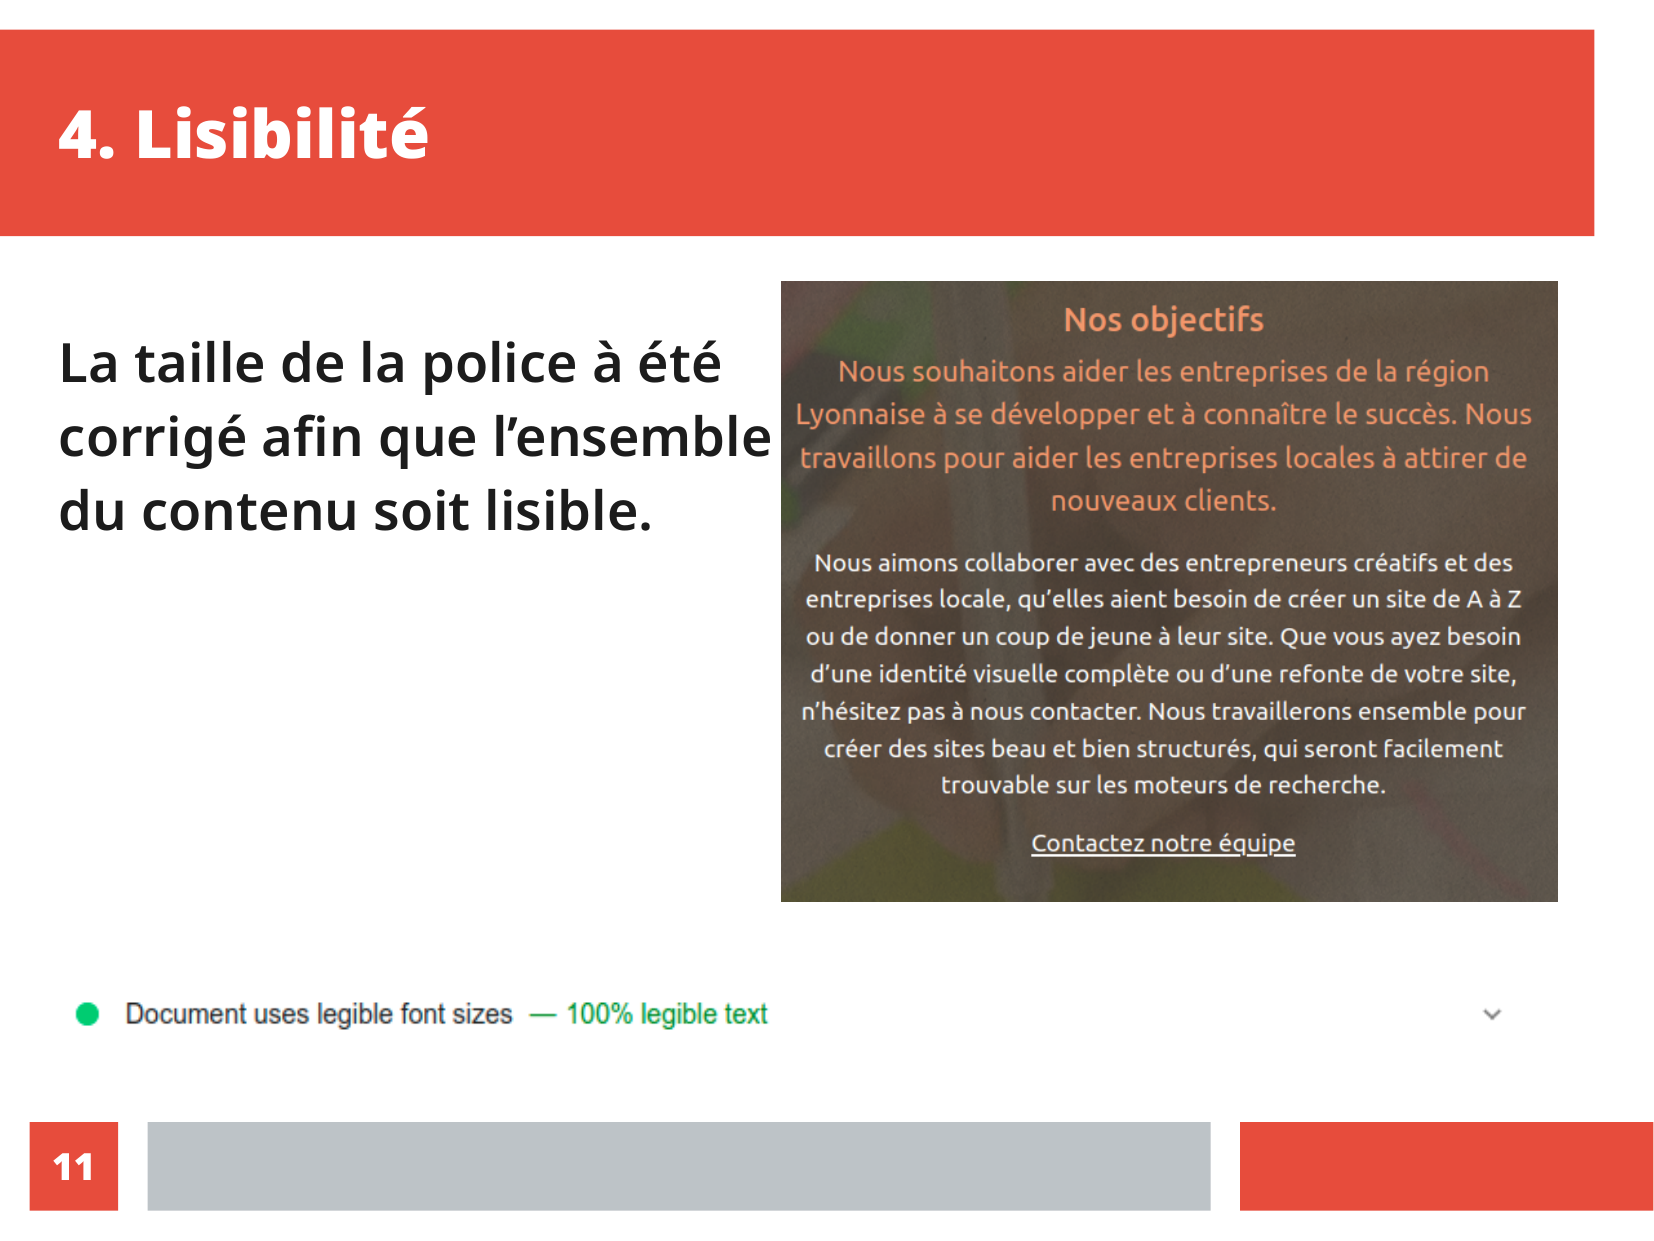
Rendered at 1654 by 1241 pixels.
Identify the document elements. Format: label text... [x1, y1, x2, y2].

list La taille de la police à été corrigé afin que l’ensemble du contenu soit lisible. [59, 324, 781, 691]
picture [781, 281, 1558, 902]
title 4. Lisibilité [59, 59, 1595, 207]
picture [50, 980, 1523, 1049]
